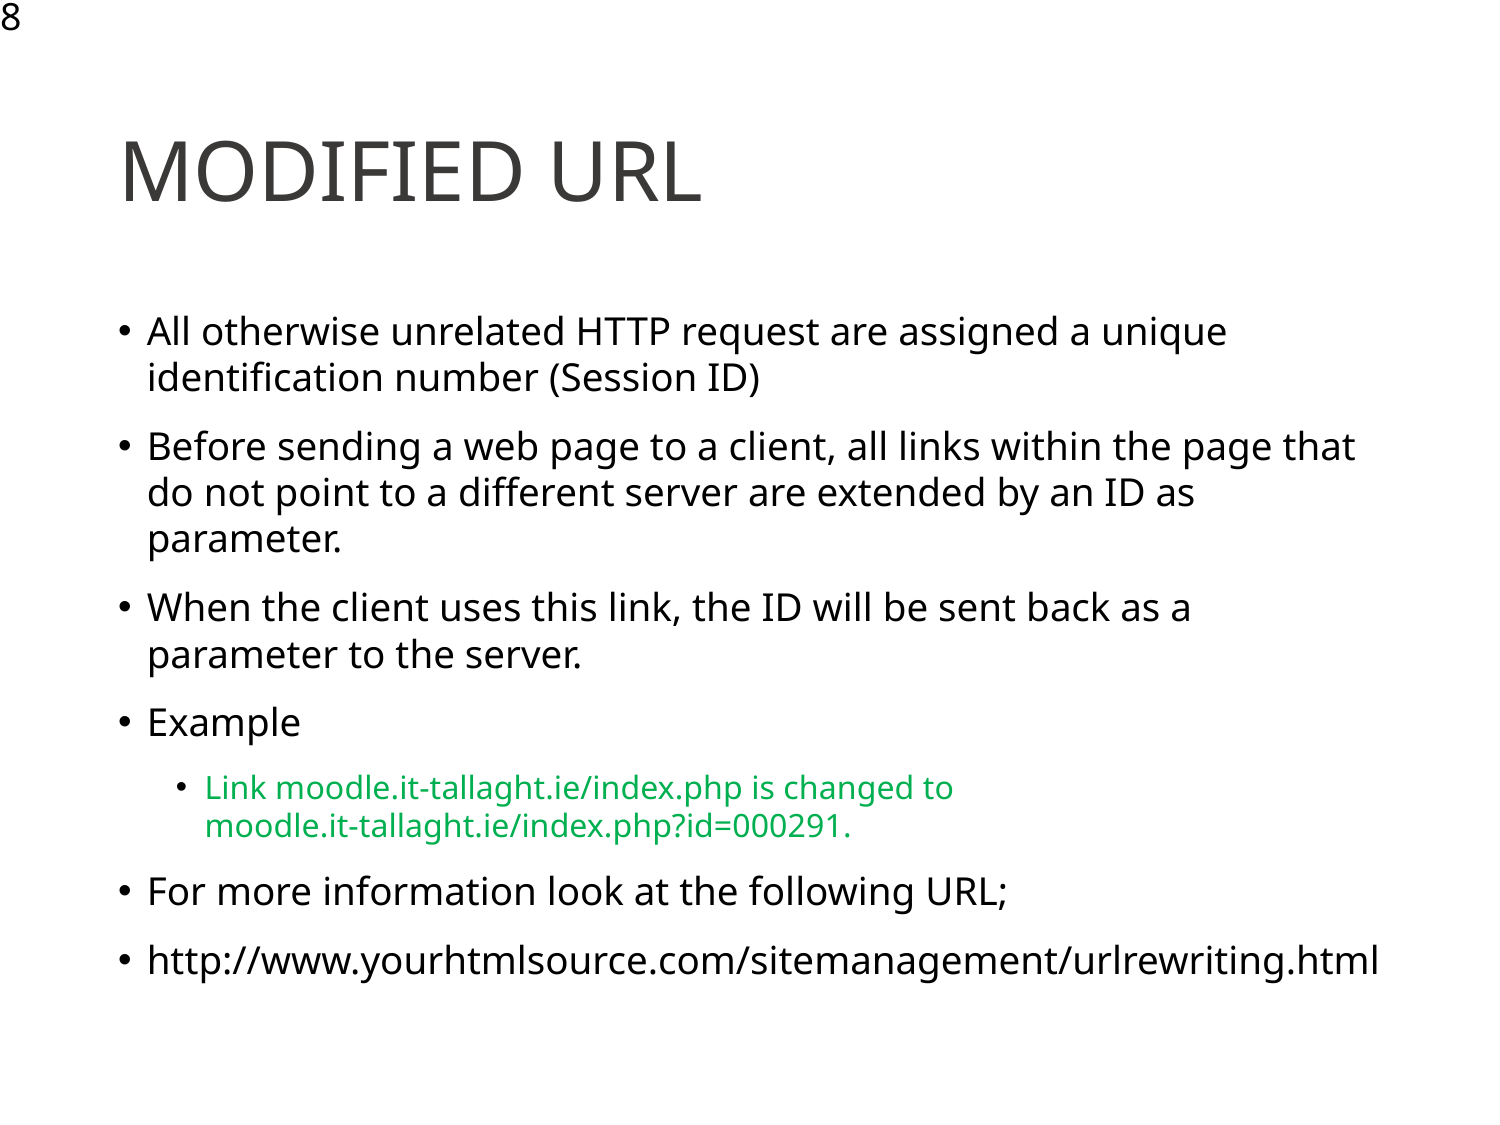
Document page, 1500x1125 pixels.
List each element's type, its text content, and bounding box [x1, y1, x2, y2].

list All otherwise unrelated HTTP request are assigned a unique identification number (Session ID) Before sending a web page to a client, all links within the page that do not point to a different server are extended by an ID as parameter. When the client uses this link, the ID will be sent back as a parameter to the server. Example Link moodle.it-tallaght.ie/index.php is changed to moodle.it-tallaght.ie/index.php?id=000291. For more information look at the following URL; http://www.yourhtmlsource.com/sitemanagement/urlrewriting.html [103, 299, 1397, 1014]
title MODIFIED URL [103, 59, 1397, 278]
